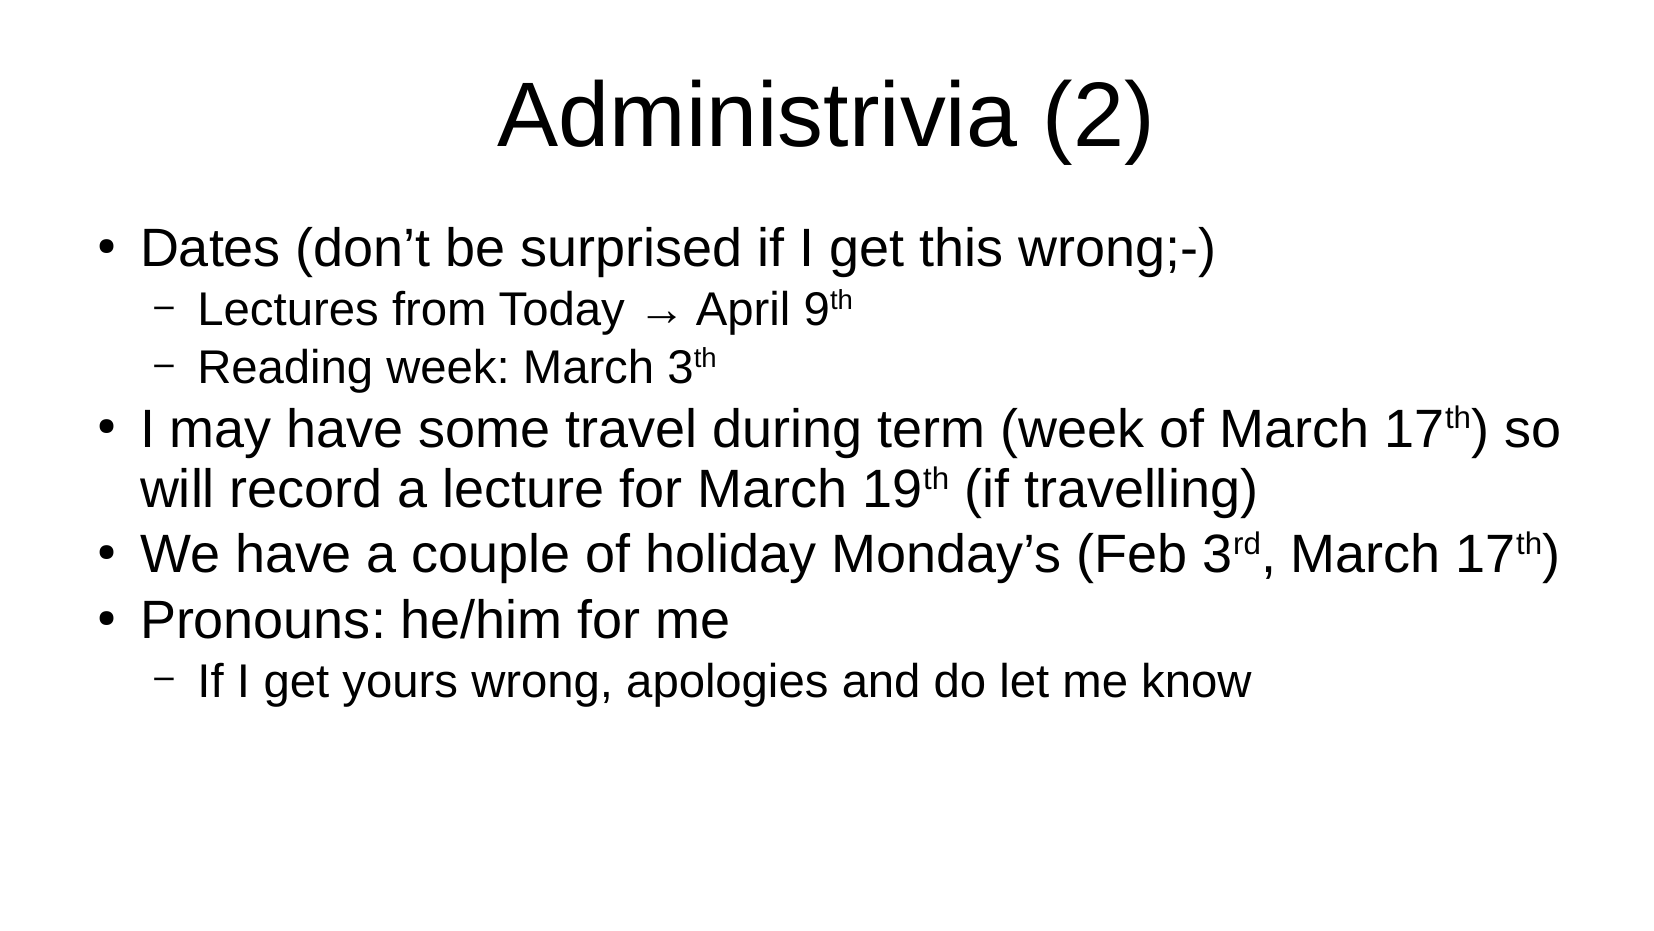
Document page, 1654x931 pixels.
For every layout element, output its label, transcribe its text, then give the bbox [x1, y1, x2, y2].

list Dates (don’t be surprised if I get this wrong;-) Lectures from Today → April 9th Reading week: March 3th I may have some travel during term (week of March 17th) so will record a lecture for March 19th (if travelling) We have a couple of holiday Monday’s (Feb 3rd, March 17th) Pronouns: he/him for me If I get yours wrong, apologies and do let me know [82, 217, 1571, 758]
title Administrivia (2) [82, 37, 1571, 193]
